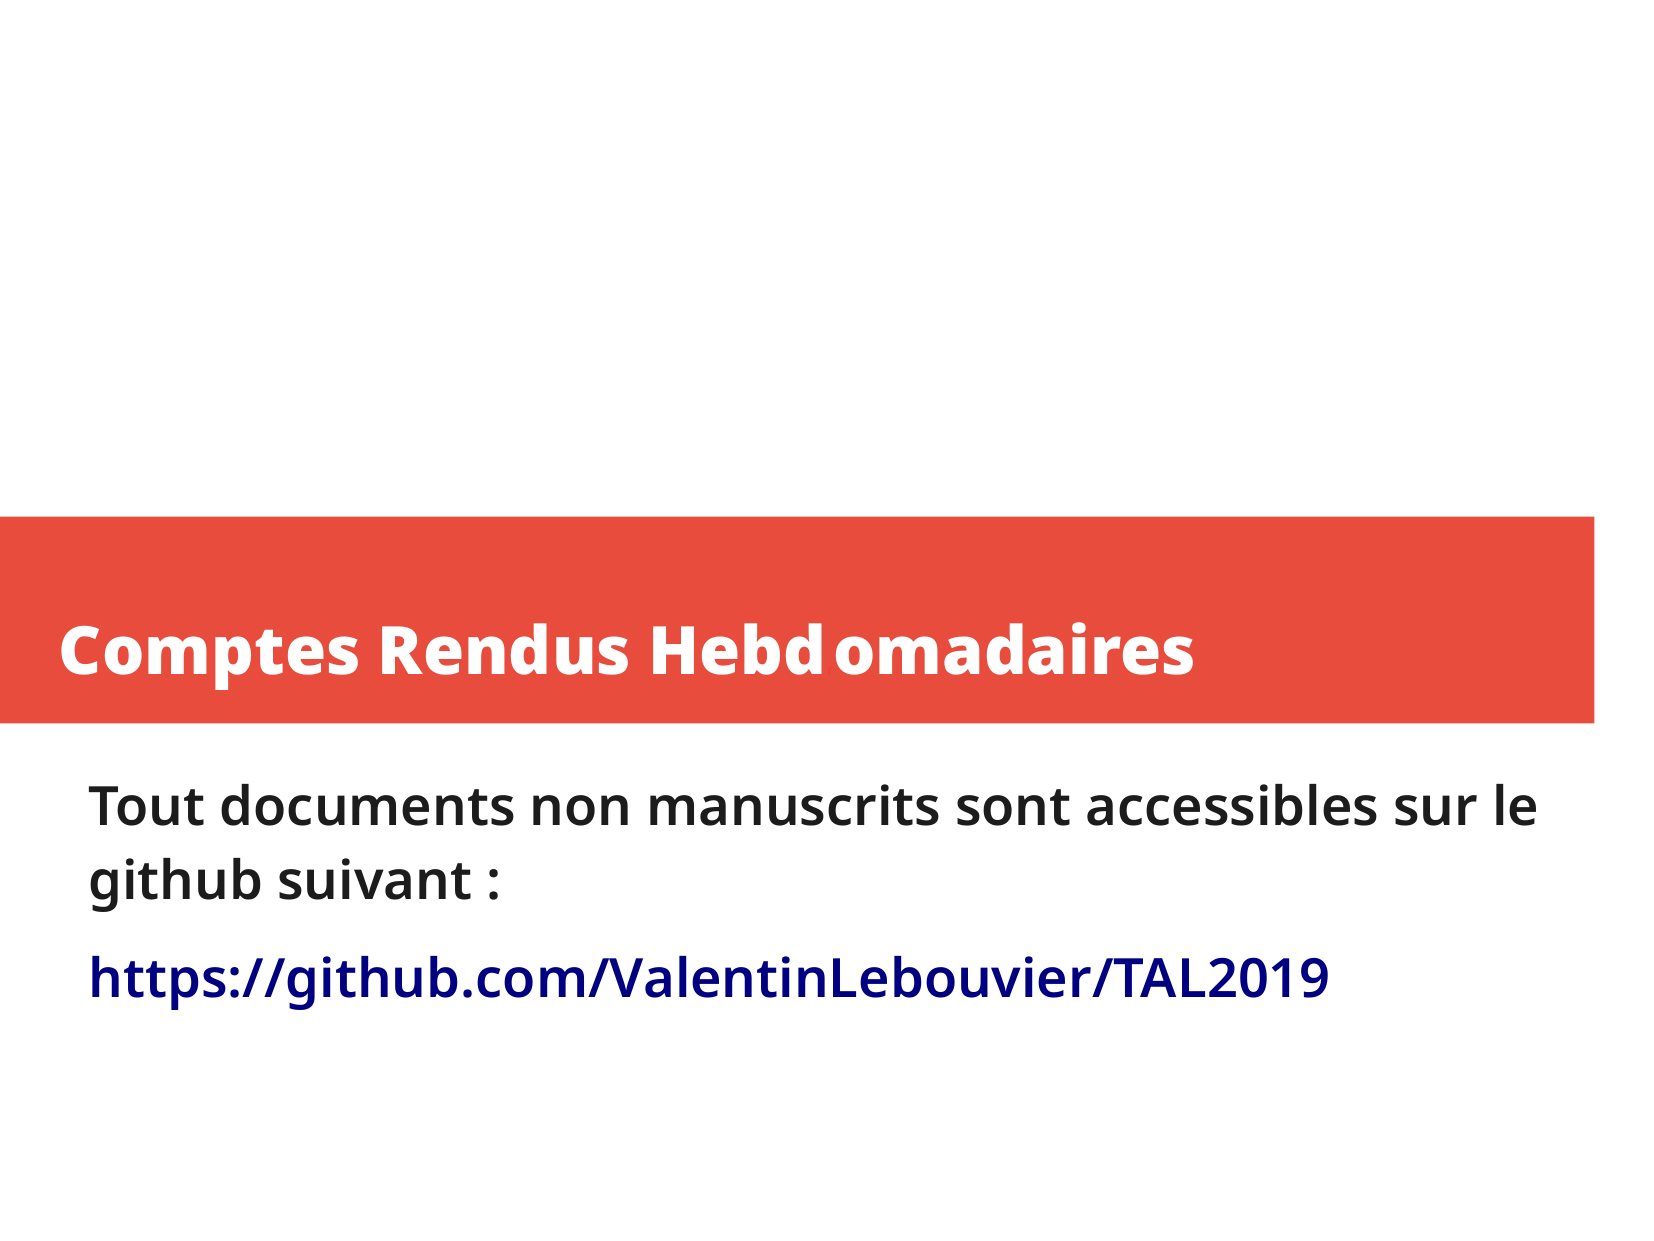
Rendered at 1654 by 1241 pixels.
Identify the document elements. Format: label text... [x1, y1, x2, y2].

list Tout documents non manuscrits sont accessibles sur le github suivant : https://github.com/ValentinLebouvier/TAL2019 [88, 767, 1595, 1182]
title Comptes Rendus Hebdromadaires [59, 546, 1595, 694]
